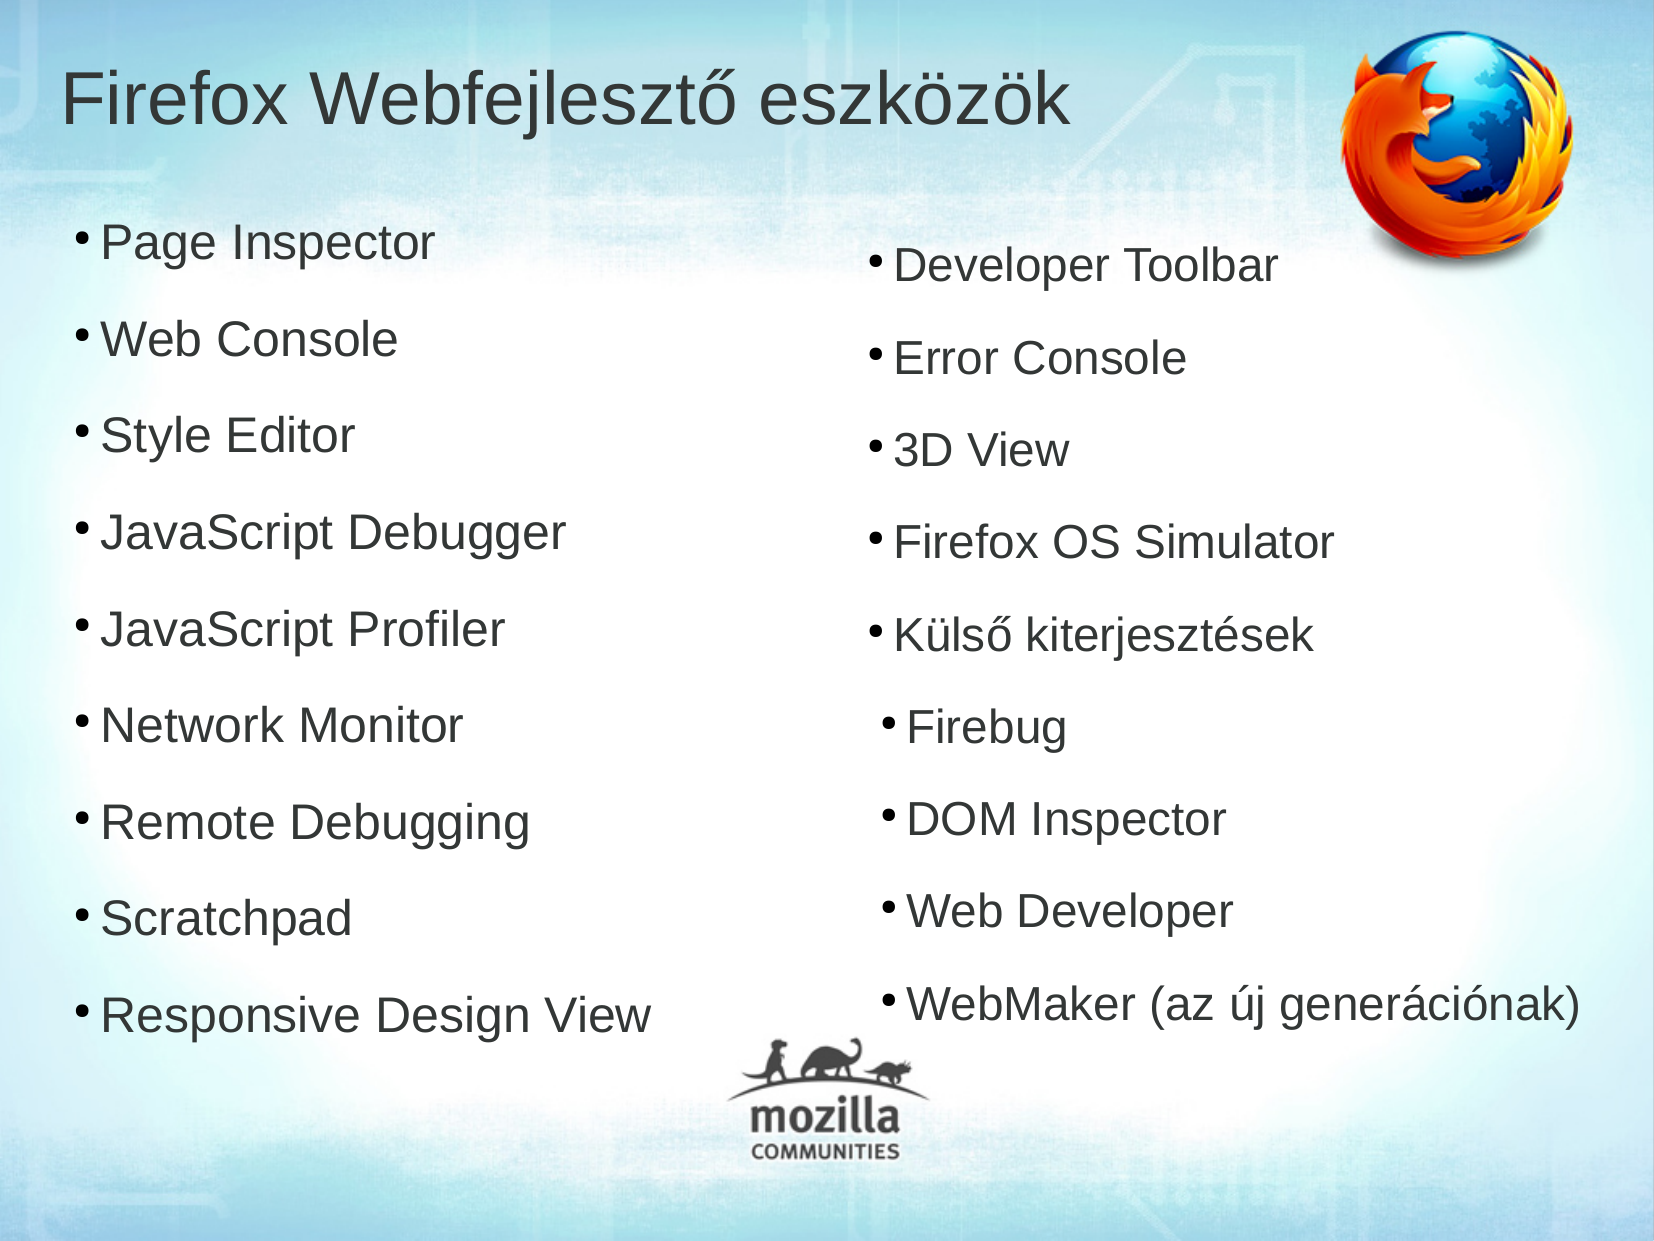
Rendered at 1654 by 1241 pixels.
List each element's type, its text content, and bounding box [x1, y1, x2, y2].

picture [0, 0, 1654, 1241]
list Developer Toolbar Error Console 3D View Firefox OS Simulator Külső kiterjesztések Firebug DOM Inspector Web Developer WebMaker (az új generációnak) [845, 200, 1603, 1063]
title Firefox Webfejlesztő eszközök [51, 0, 1323, 189]
list Page Inspector Web Console Style Editor JavaScript Debugger JavaScript Profiler Network Monitor Remote Debugging Scratchpad Responsive Design View [51, 200, 809, 1052]
